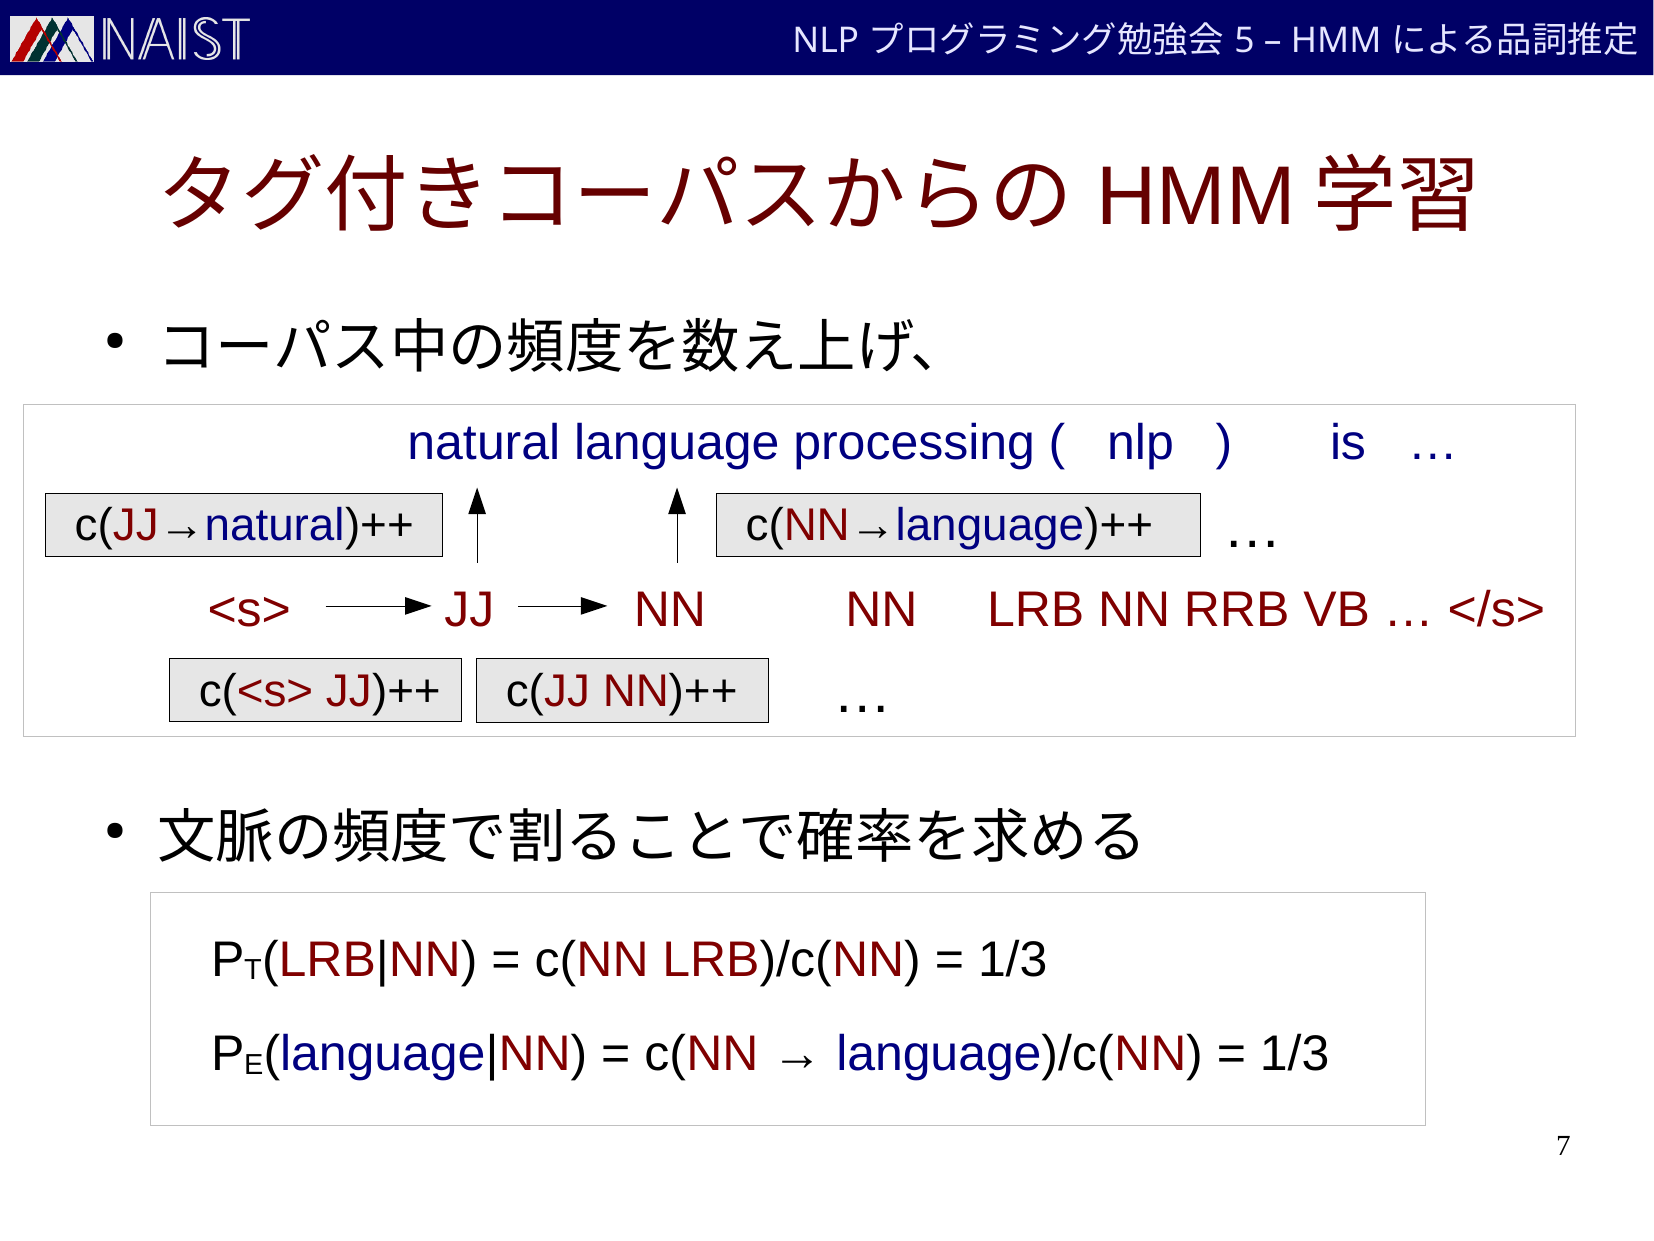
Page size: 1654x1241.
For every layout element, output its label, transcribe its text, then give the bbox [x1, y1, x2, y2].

picture [10, 16, 94, 62]
list コーパス中の頻度を数え上げ、 [86, 300, 1576, 376]
text_box PT(LRB|NN) = c(NN LRB)/c(NN) = 1/3 [196, 923, 1063, 1011]
text_box c(NN→language)++ [716, 493, 1201, 557]
picture [102, 17, 251, 60]
text_box c(JJ→natural)++ [45, 493, 443, 557]
title タグ付きコーパスからのHMM学習 [75, 100, 1564, 277]
text_box c(JJ NN)++ [476, 658, 769, 723]
text_box PE(language|NN) = c(NN → language)/c(NN) = 1/3 [196, 1018, 1346, 1106]
text_box … [819, 652, 907, 733]
list 文脈の頻度で割ることで確率を求める [86, 790, 1576, 866]
text_box natural language processing ( nlp ) is … <s> JJ NN NN LRB NN RRB VB … </s> [192, 406, 1569, 645]
text_box … [1208, 487, 1297, 567]
text_box c(<s> JJ)++ [169, 658, 462, 722]
